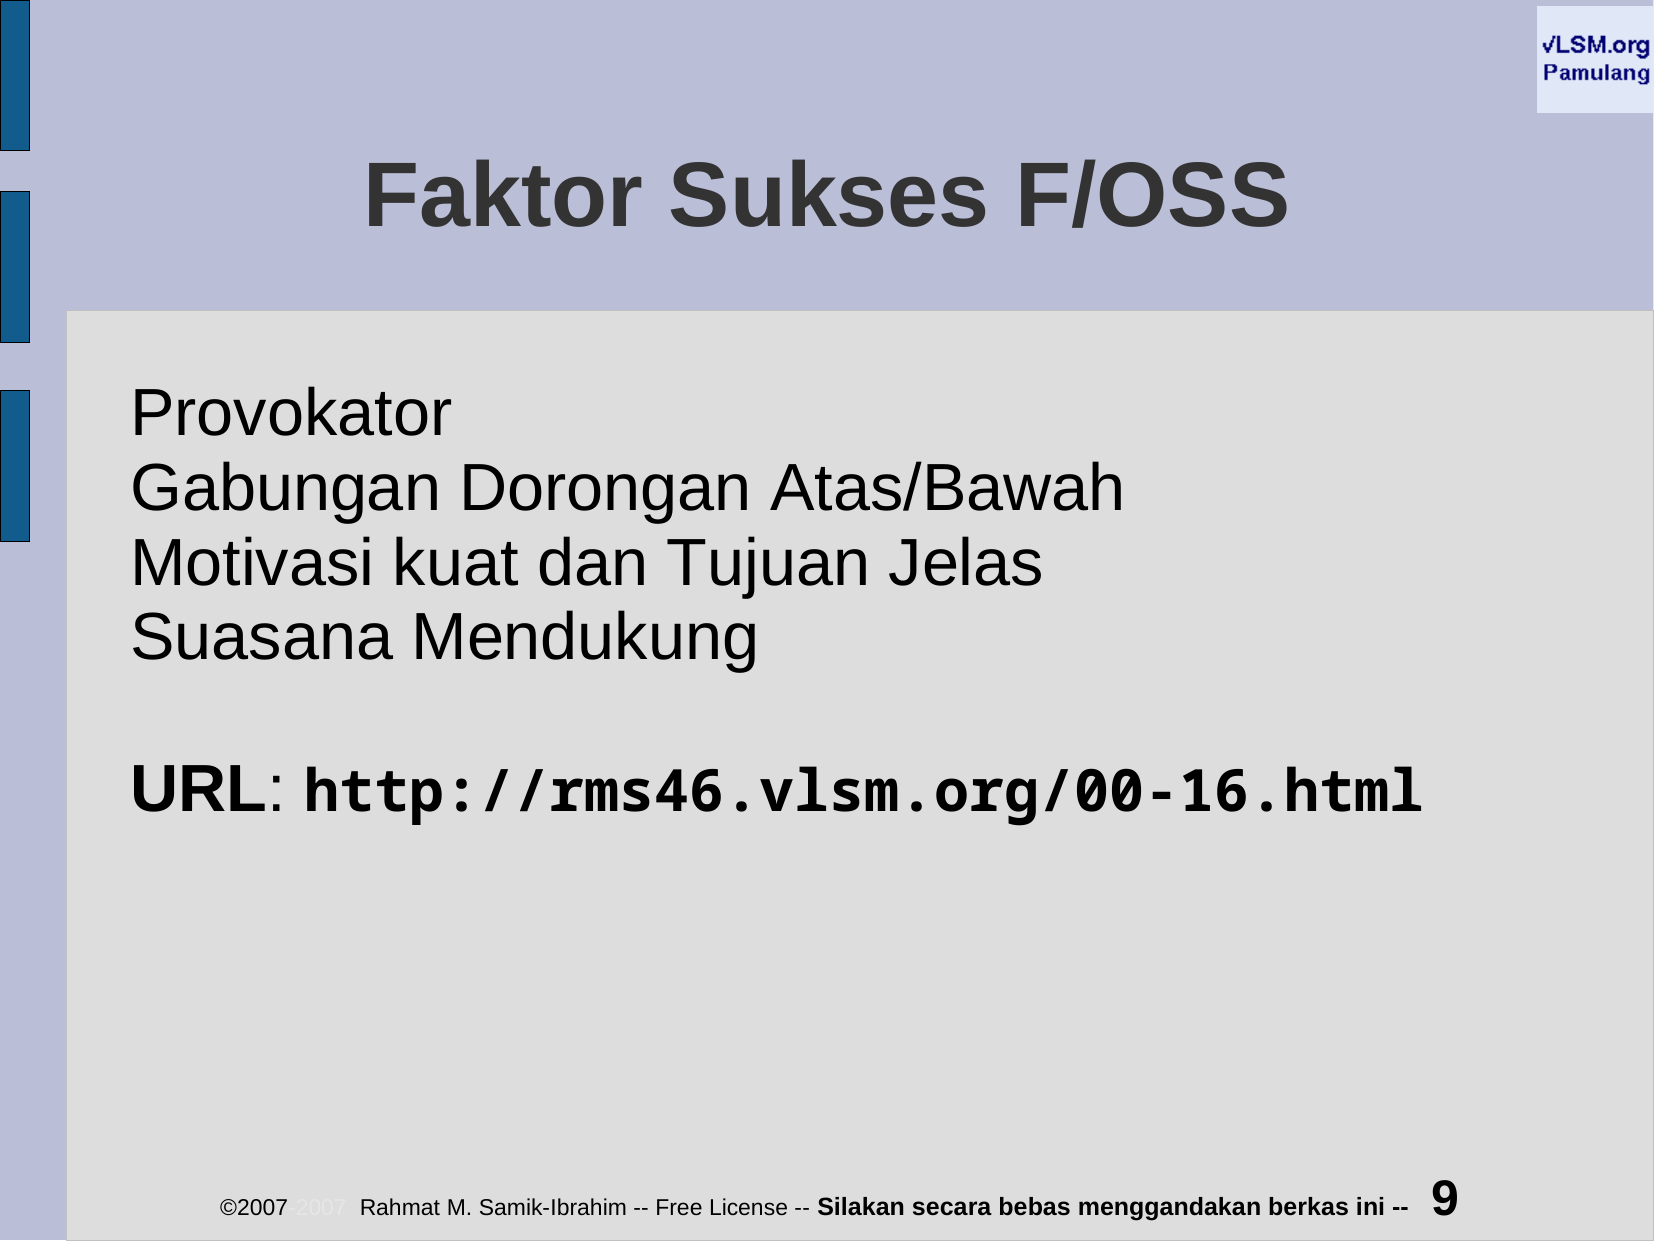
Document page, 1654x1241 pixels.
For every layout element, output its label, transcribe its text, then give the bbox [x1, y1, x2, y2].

picture [1537, 6, 1654, 113]
title Faktor Sukses F/OSS [121, 91, 1534, 299]
list Provokator Gabungan Dorongan Atas/Bawah Motivasi kuat dan Tujuan Jelas Suasana Mendukung URL: http://rms46.vlsm.org/00-16.html [112, 375, 1613, 901]
